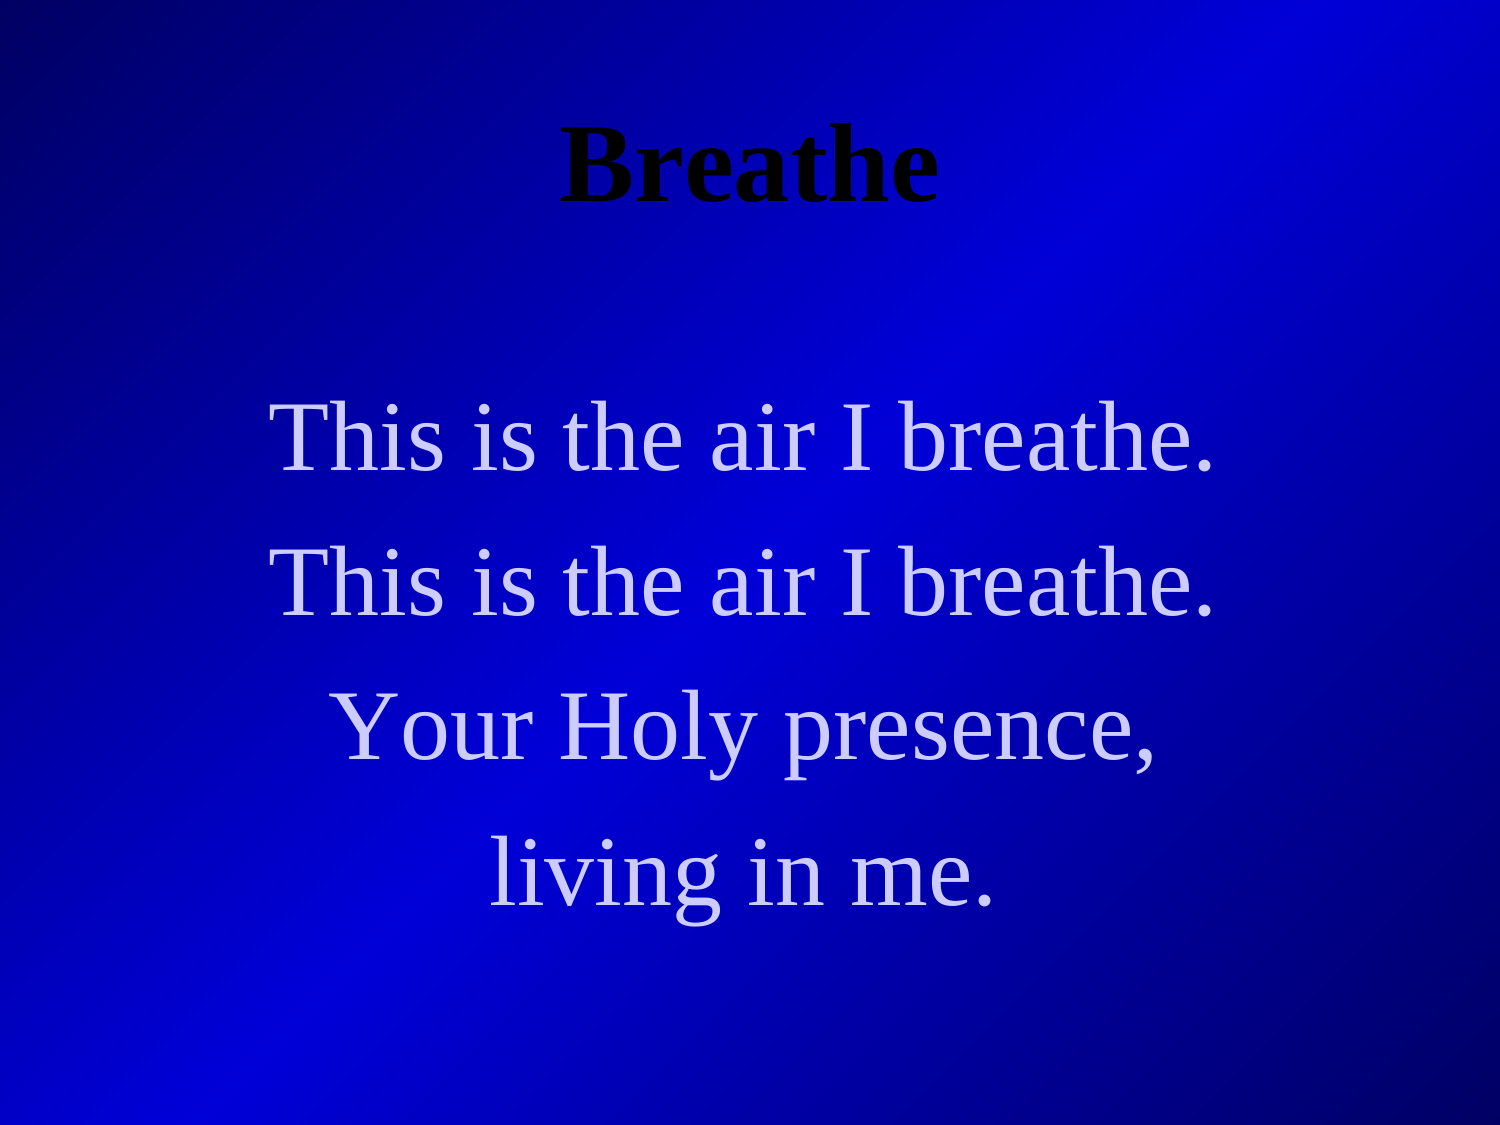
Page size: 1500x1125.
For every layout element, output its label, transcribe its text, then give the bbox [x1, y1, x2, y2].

subtitle This is the air I breathe. This is the air I breathe. Your Holy presence, living in me. [112, 362, 1375, 988]
title Breathe [112, 62, 1388, 250]
